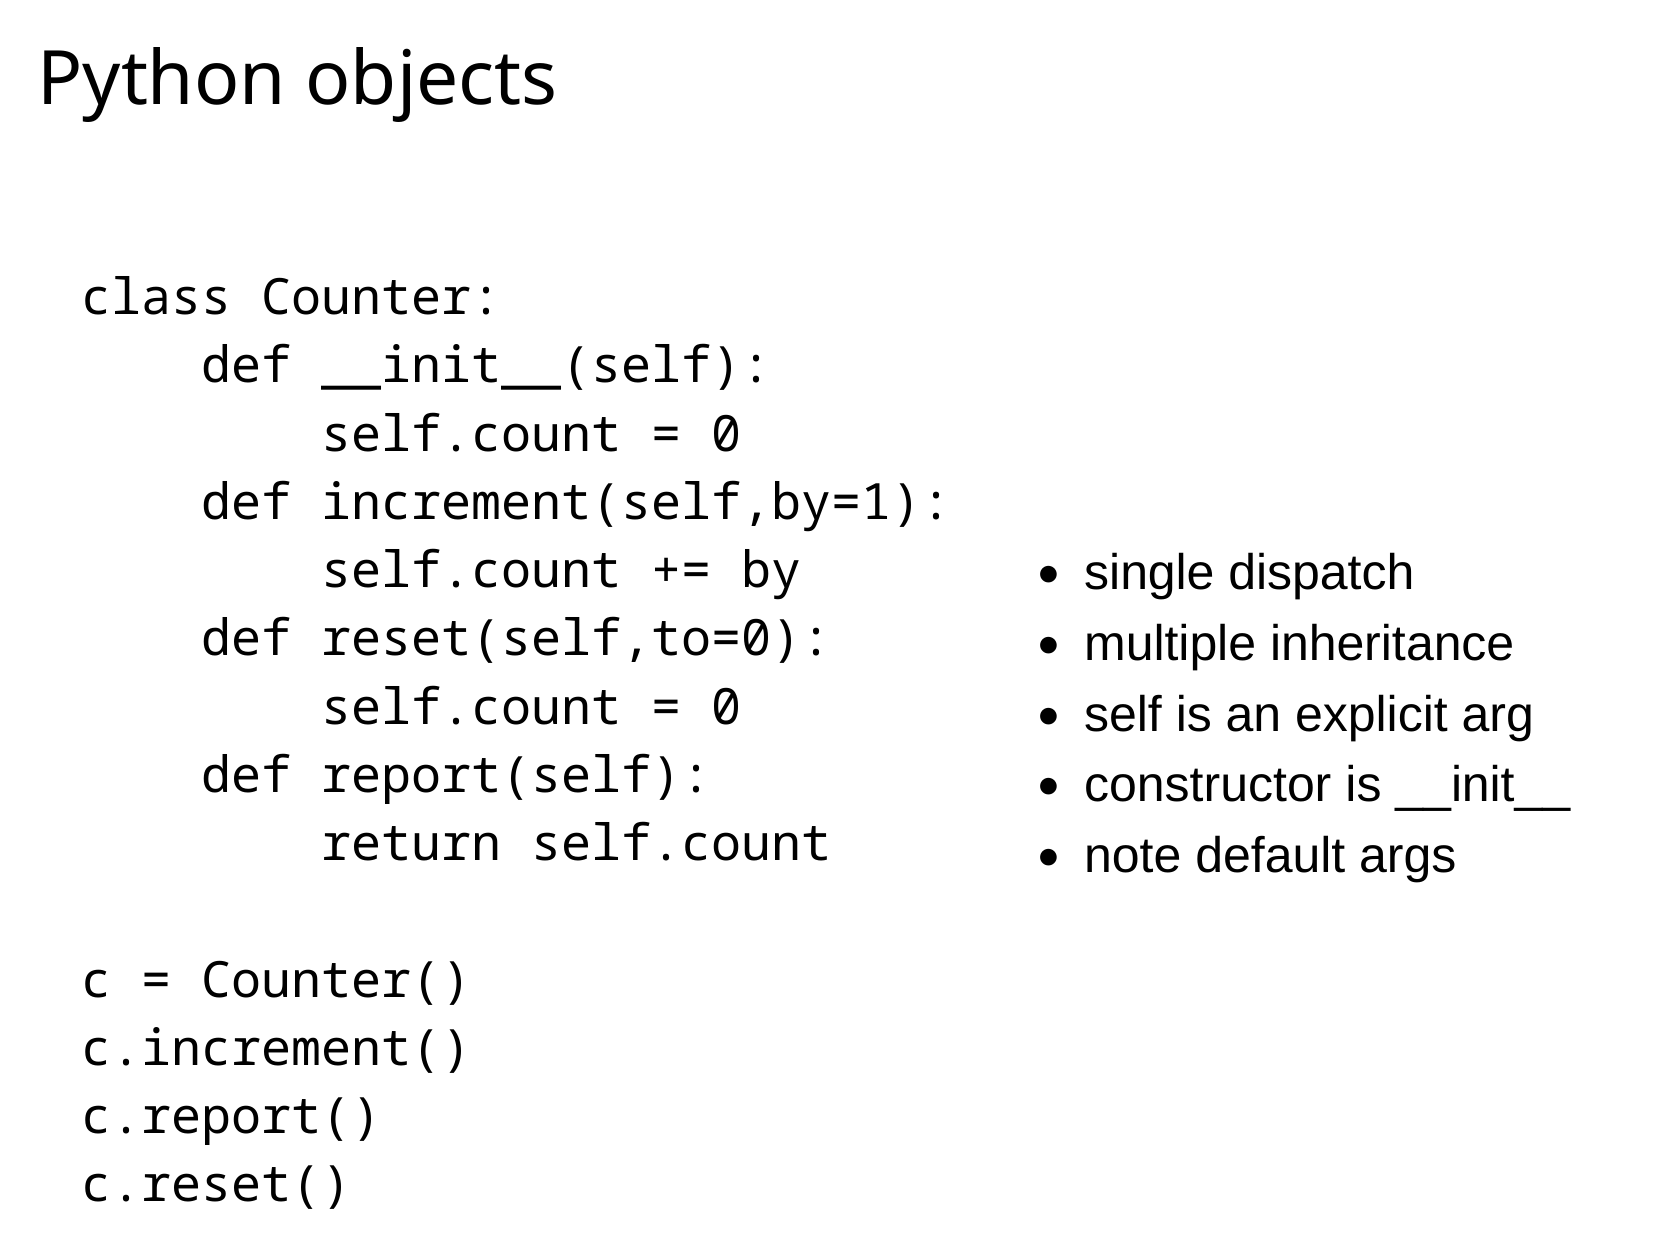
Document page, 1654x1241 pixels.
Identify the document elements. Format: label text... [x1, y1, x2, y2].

text_box class Counter: def __init__(self): self.count = 0 def increment(self,by=1): self.count += by def reset(self,to=0): self.count = 0 def report(self): return self.count c = Counter() c.increment() c.report() c.reset() [66, 253, 942, 1081]
list single dispatch multiple inheritance self is an explicit arg constructor is __init__ note default args [942, 194, 1654, 1233]
title Python objects [37, 0, 1613, 151]
